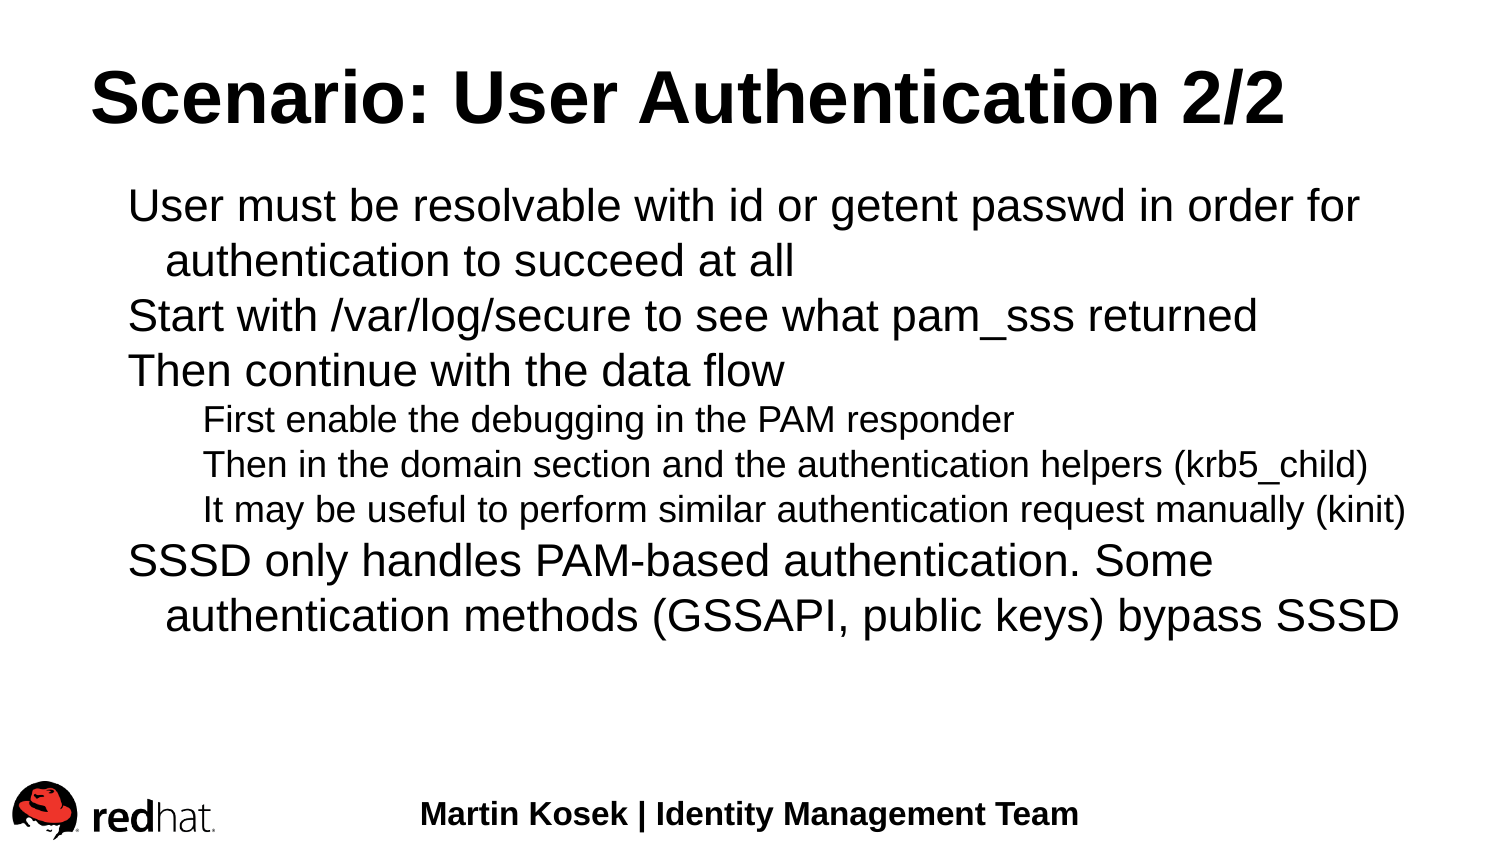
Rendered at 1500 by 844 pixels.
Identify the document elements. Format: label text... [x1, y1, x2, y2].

list User must be resolvable with id or getent passwd in order for authentication to succeed at all Start with /var/log/secure to see what pam_sss returned Then continue with the data flow First enable the debugging in the PAM responder Then in the domain section and the authentication helpers (krb5_child) It may be useful to perform similar authentication request manually (kinit) SSSD only handles PAM-based authentication. Some authentication methods (GSSAPI, public keys) bypass SSSD [75, 160, 1425, 780]
picture [12, 781, 215, 844]
title Scenario: User Authentication 2/2 [75, 12, 1425, 154]
